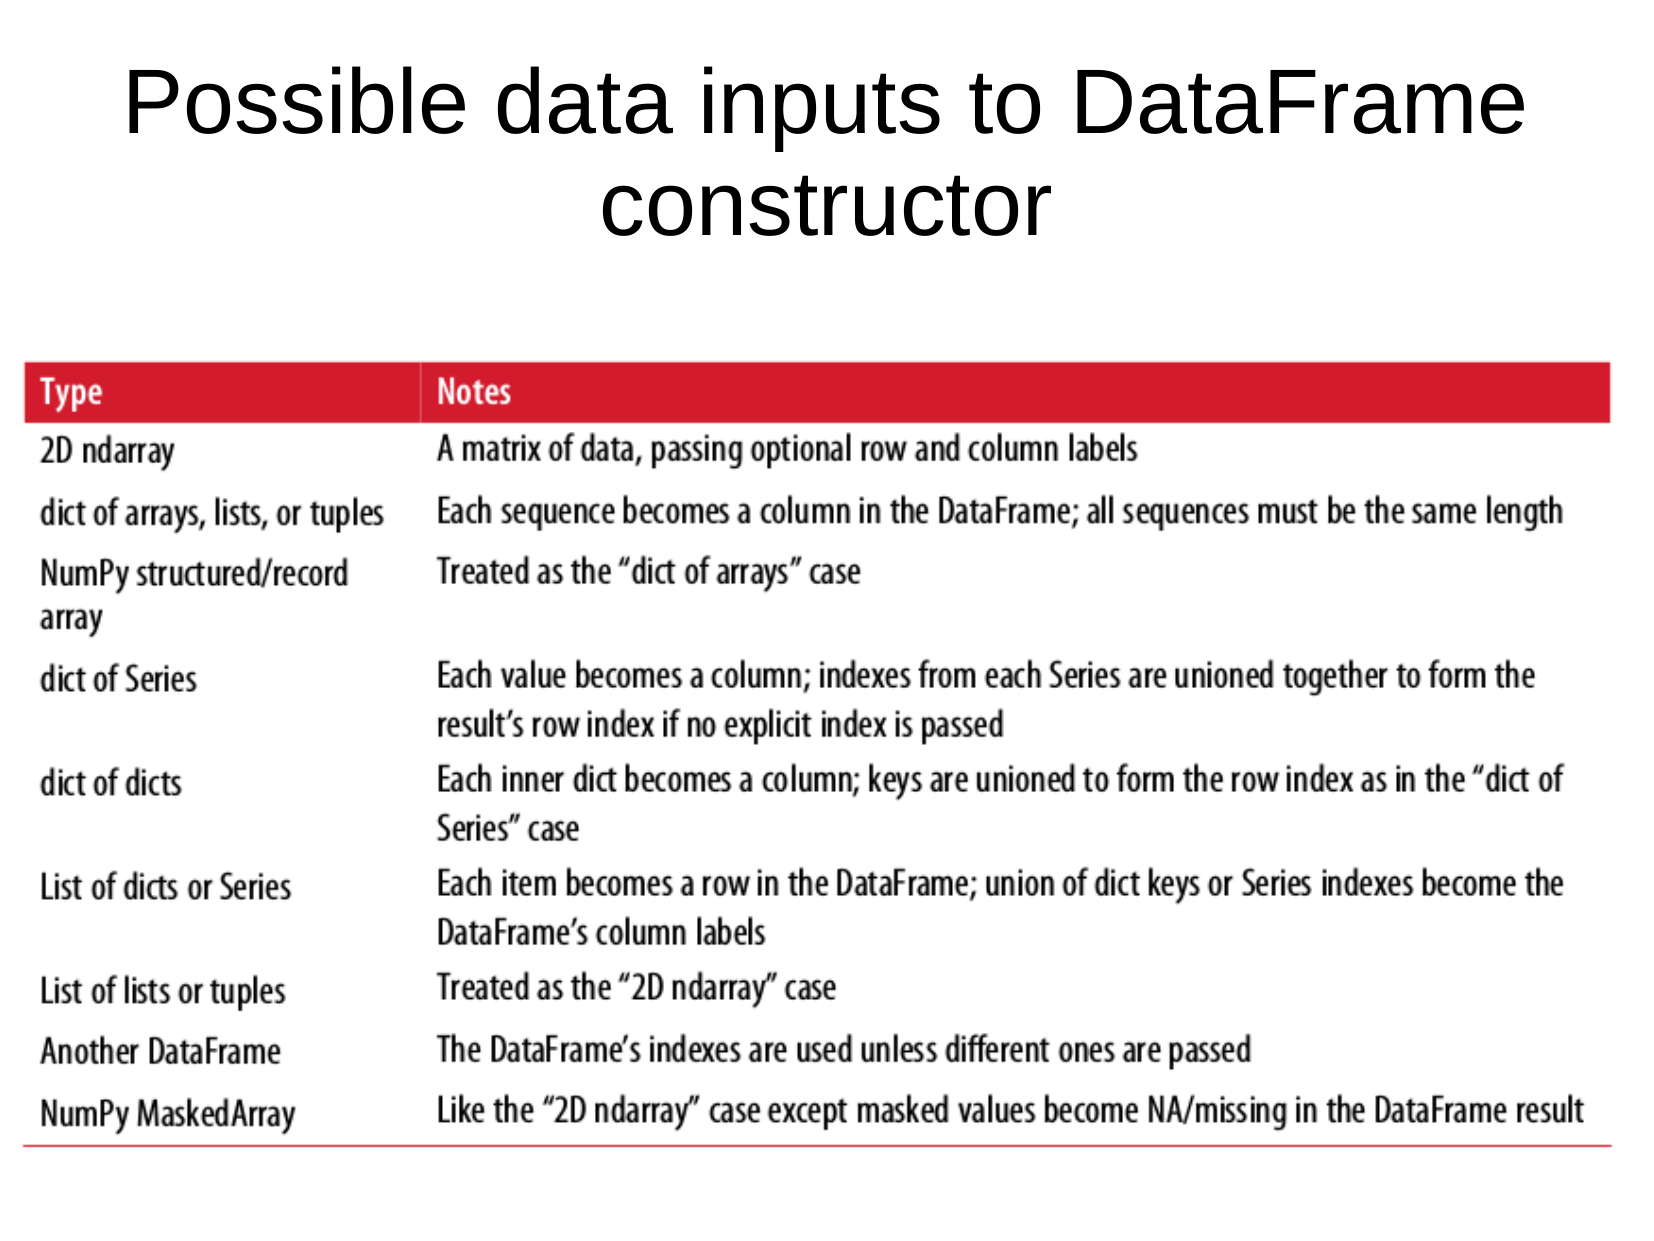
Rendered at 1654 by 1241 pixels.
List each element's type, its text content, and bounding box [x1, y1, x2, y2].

picture [14, 344, 1635, 1171]
title Possible data inputs to DataFrame constructor [82, 49, 1571, 257]
